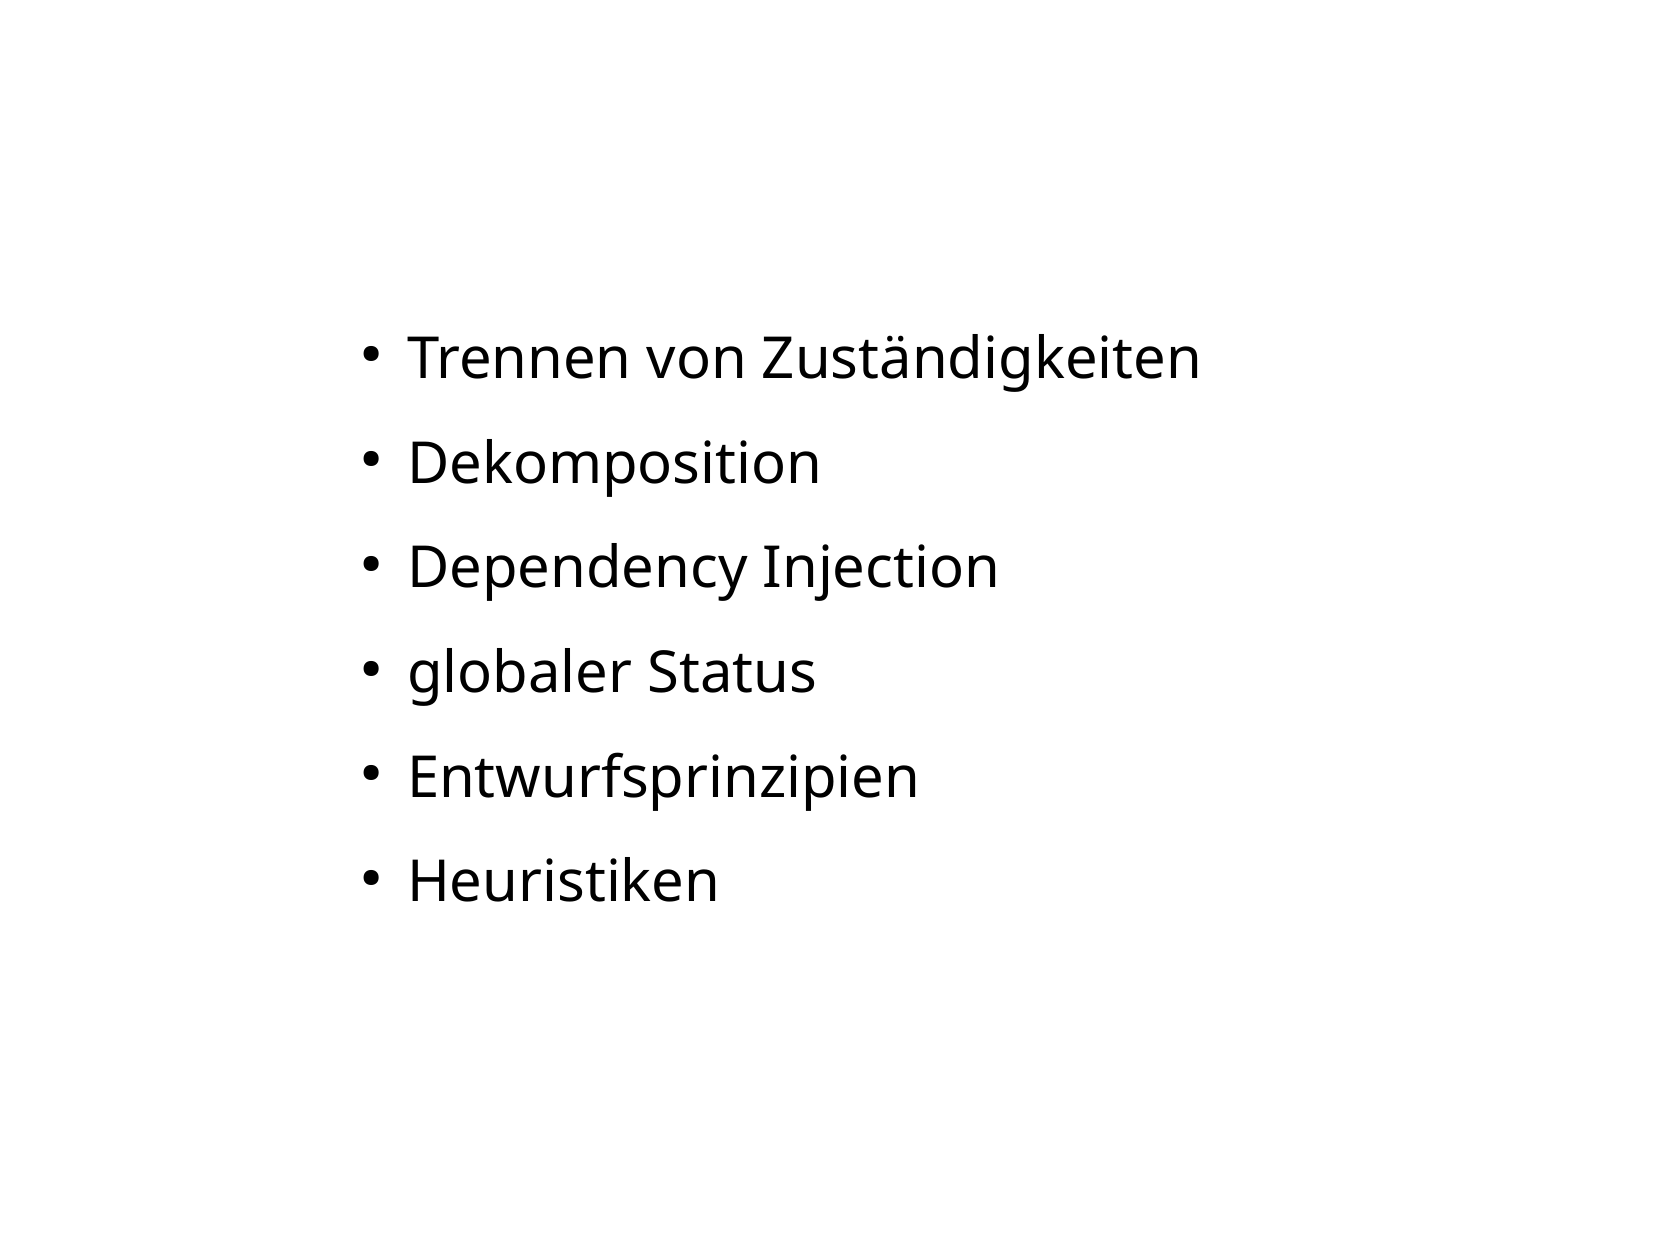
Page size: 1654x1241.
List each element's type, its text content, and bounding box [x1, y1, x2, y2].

list Trennen von Zuständigkeiten Dekomposition Dependency Injection globaler Status Entwurfsprinzipien Heuristiken [345, 316, 1309, 924]
